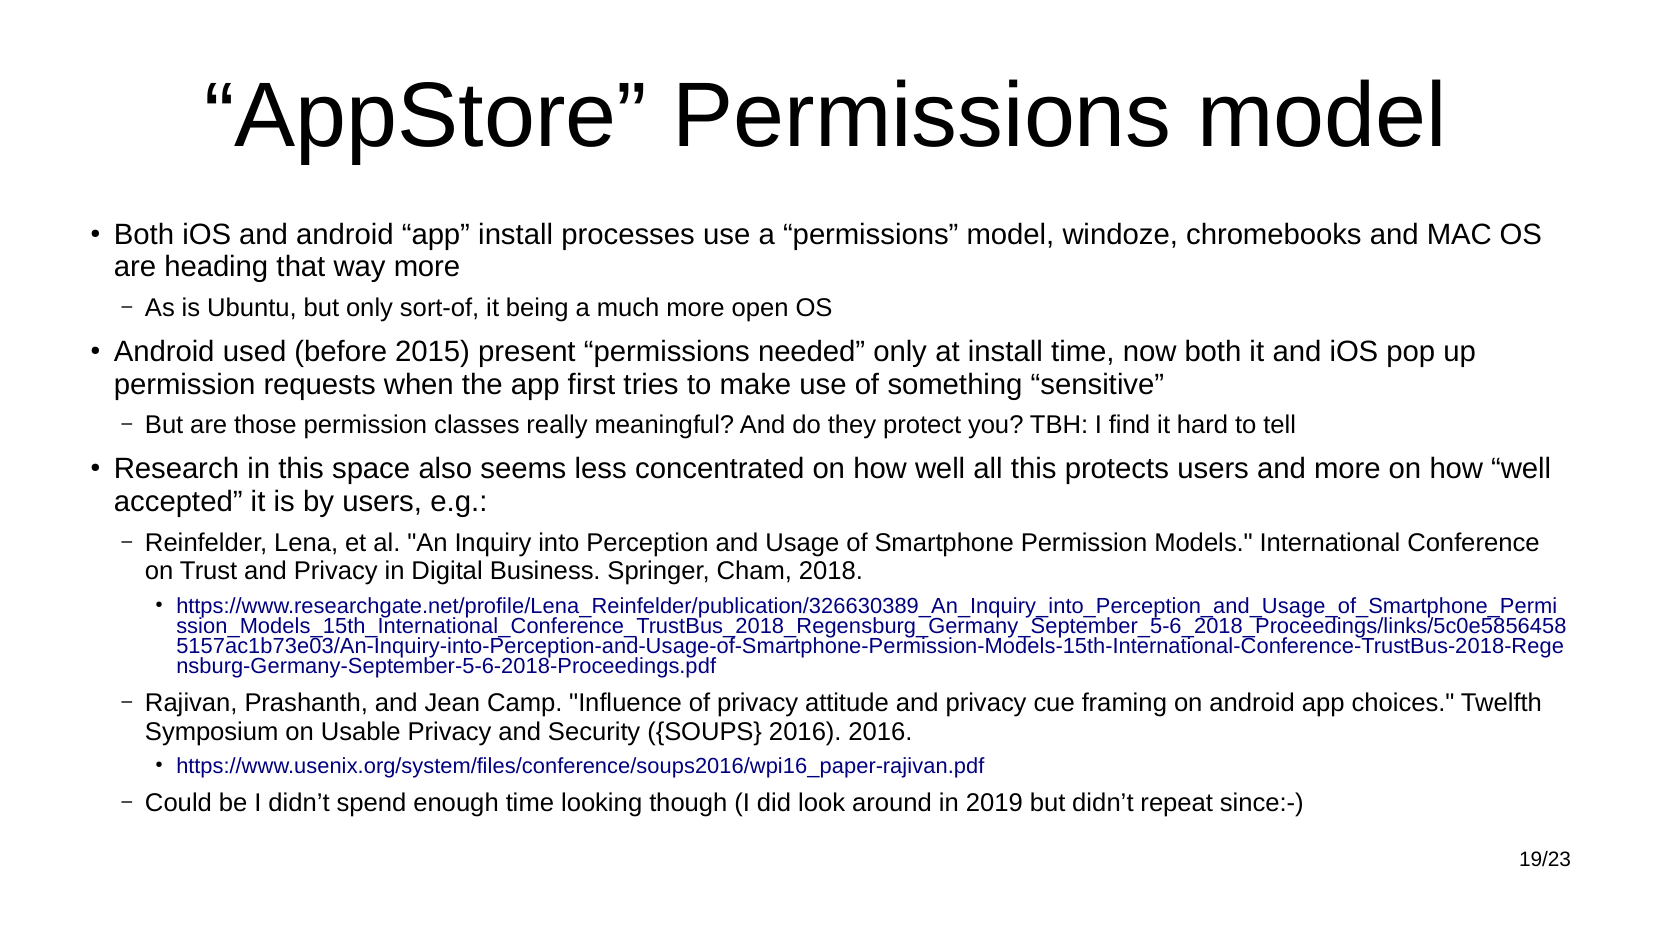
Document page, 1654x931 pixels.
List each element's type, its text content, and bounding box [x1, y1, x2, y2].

list Both iOS and android “app” install processes use a “permissions” model, windoze, chromebooks and MAC OS are heading that way more As is Ubuntu, but only sort-of, it being a much more open OS Android used (before 2015) present “permissions needed” only at install time, now both it and iOS pop up permission requests when the app first tries to make use of something “sensitive” But are those permission classes really meaningful? And do they protect you? TBH: I find it hard to tell Research in this space also seems less concentrated on how well all this protects users and more on how “well accepted” it is by users, e.g.: Reinfelder, Lena, et al. "An Inquiry into Perception and Usage of Smartphone Permission Models." International Conference on Trust and Privacy in Digital Business. Springer, Cham, 2018. https://www.researchgate.net/profile/Lena_Reinfelder/publication/326630389_An_Inquiry_into_Perception_and_Usage_of_Smartphone_Permission_Models_15th_International_Conference_TrustBus_2018_Regensburg_Germany_September_5-6_2018_Proceedings/links/5c0e58564585157ac1b73e03/An-Inquiry-into-Perception-and-Usage-of-Smartphone-Permission-Models-15th-International-Conference-TrustBus-2018-Regensburg-Germany-September-5-6-2018-Proceedings.pdf Rajivan, Prashanth, and Jean Camp. "Influence of privacy attitude and privacy cue framing on android app choices." Twelfth Symposium on Usable Privacy and Security ({SOUPS} 2016). 2016. https://www.usenix.org/system/files/conference/soups2016/wpi16_paper-rajivan.pdf Could be I didn’t spend enough time looking though (I did look around in 2019 but didn’t repeat since:-) [82, 217, 1571, 758]
title “AppStore” Permissions model [82, 37, 1571, 193]
